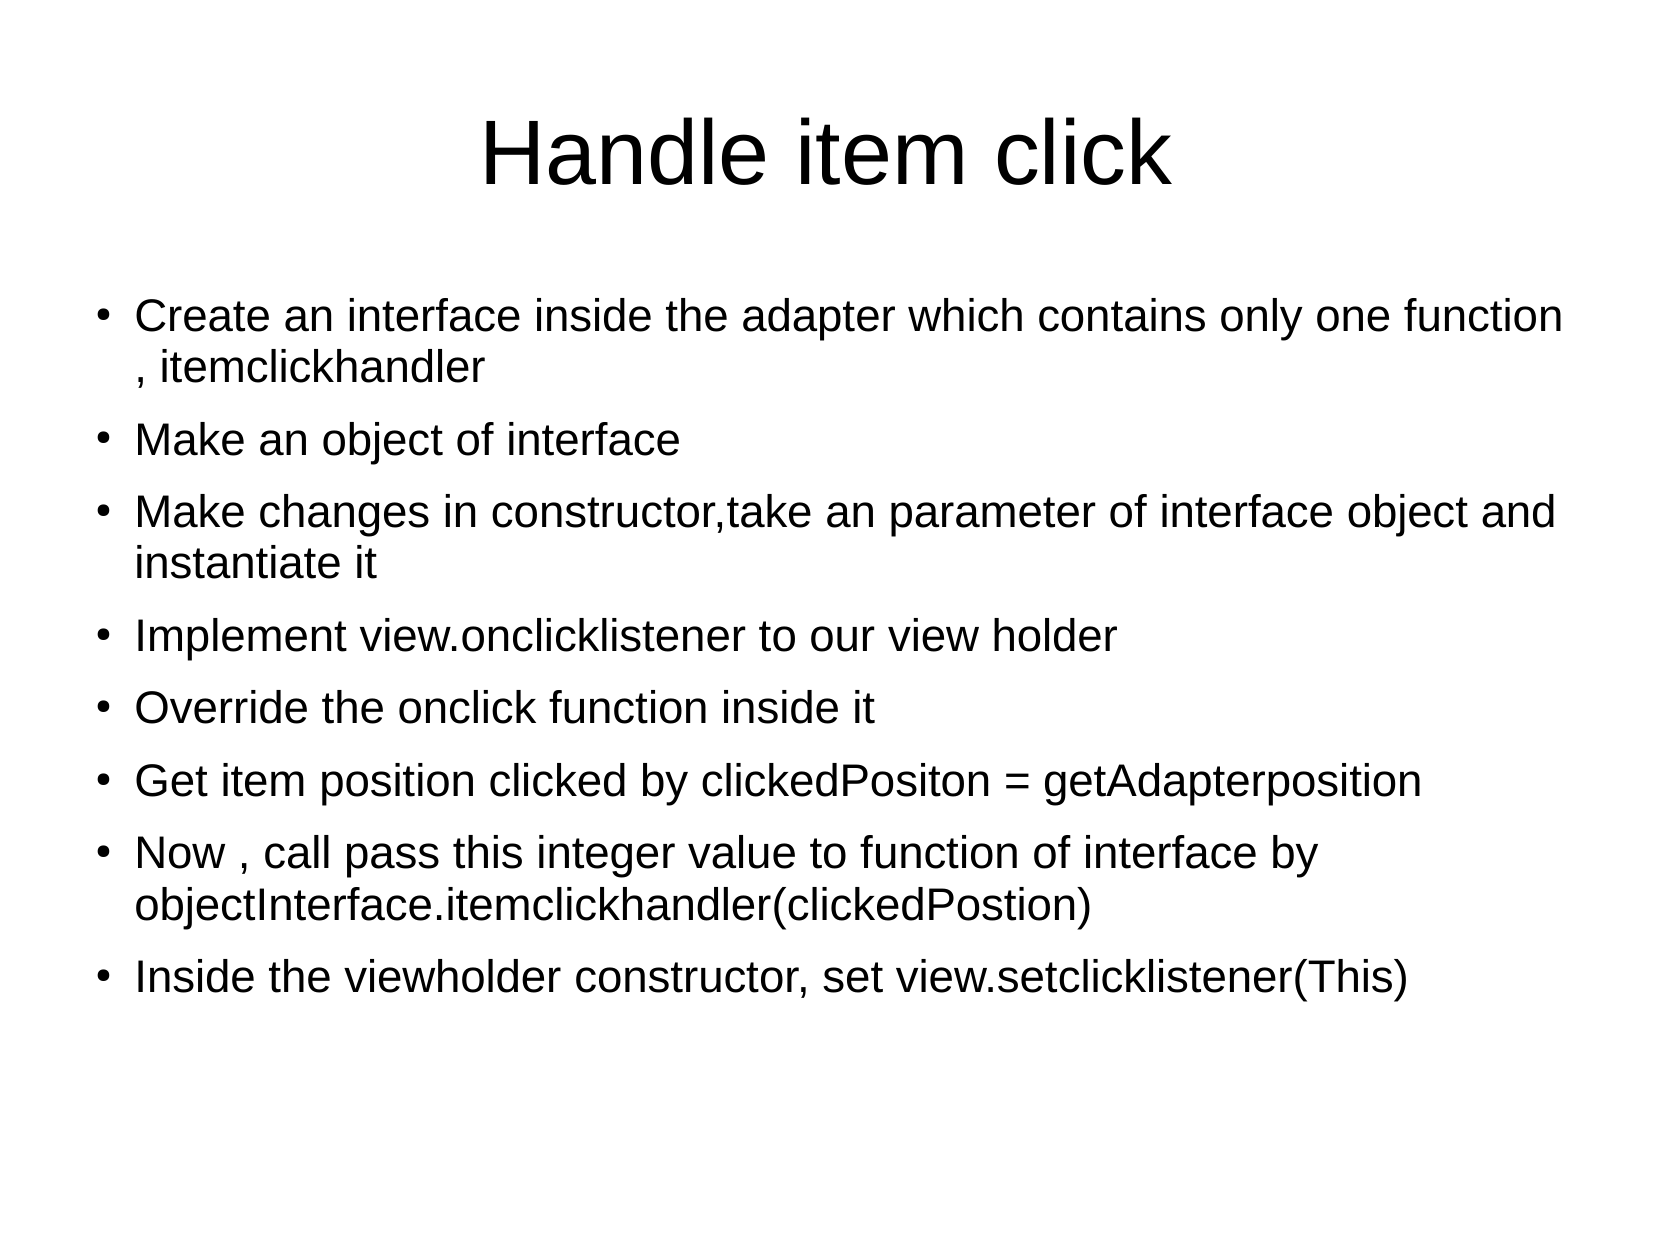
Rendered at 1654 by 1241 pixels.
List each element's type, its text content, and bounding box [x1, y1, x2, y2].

list Create an interface inside the adapter which contains only one function , itemclickhandler Make an object of interface Make changes in constructor,take an parameter of interface object and instantiate it Implement view.onclicklistener to our view holder Override the onclick function inside it Get item position clicked by clickedPositon = getAdapterposition Now , call pass this integer value to function of interface by objectInterface.itemclickhandler(clickedPostion) Inside the viewholder constructor, set view.setclicklistener(This) [82, 290, 1571, 1010]
title Handle item click [82, 49, 1571, 257]
